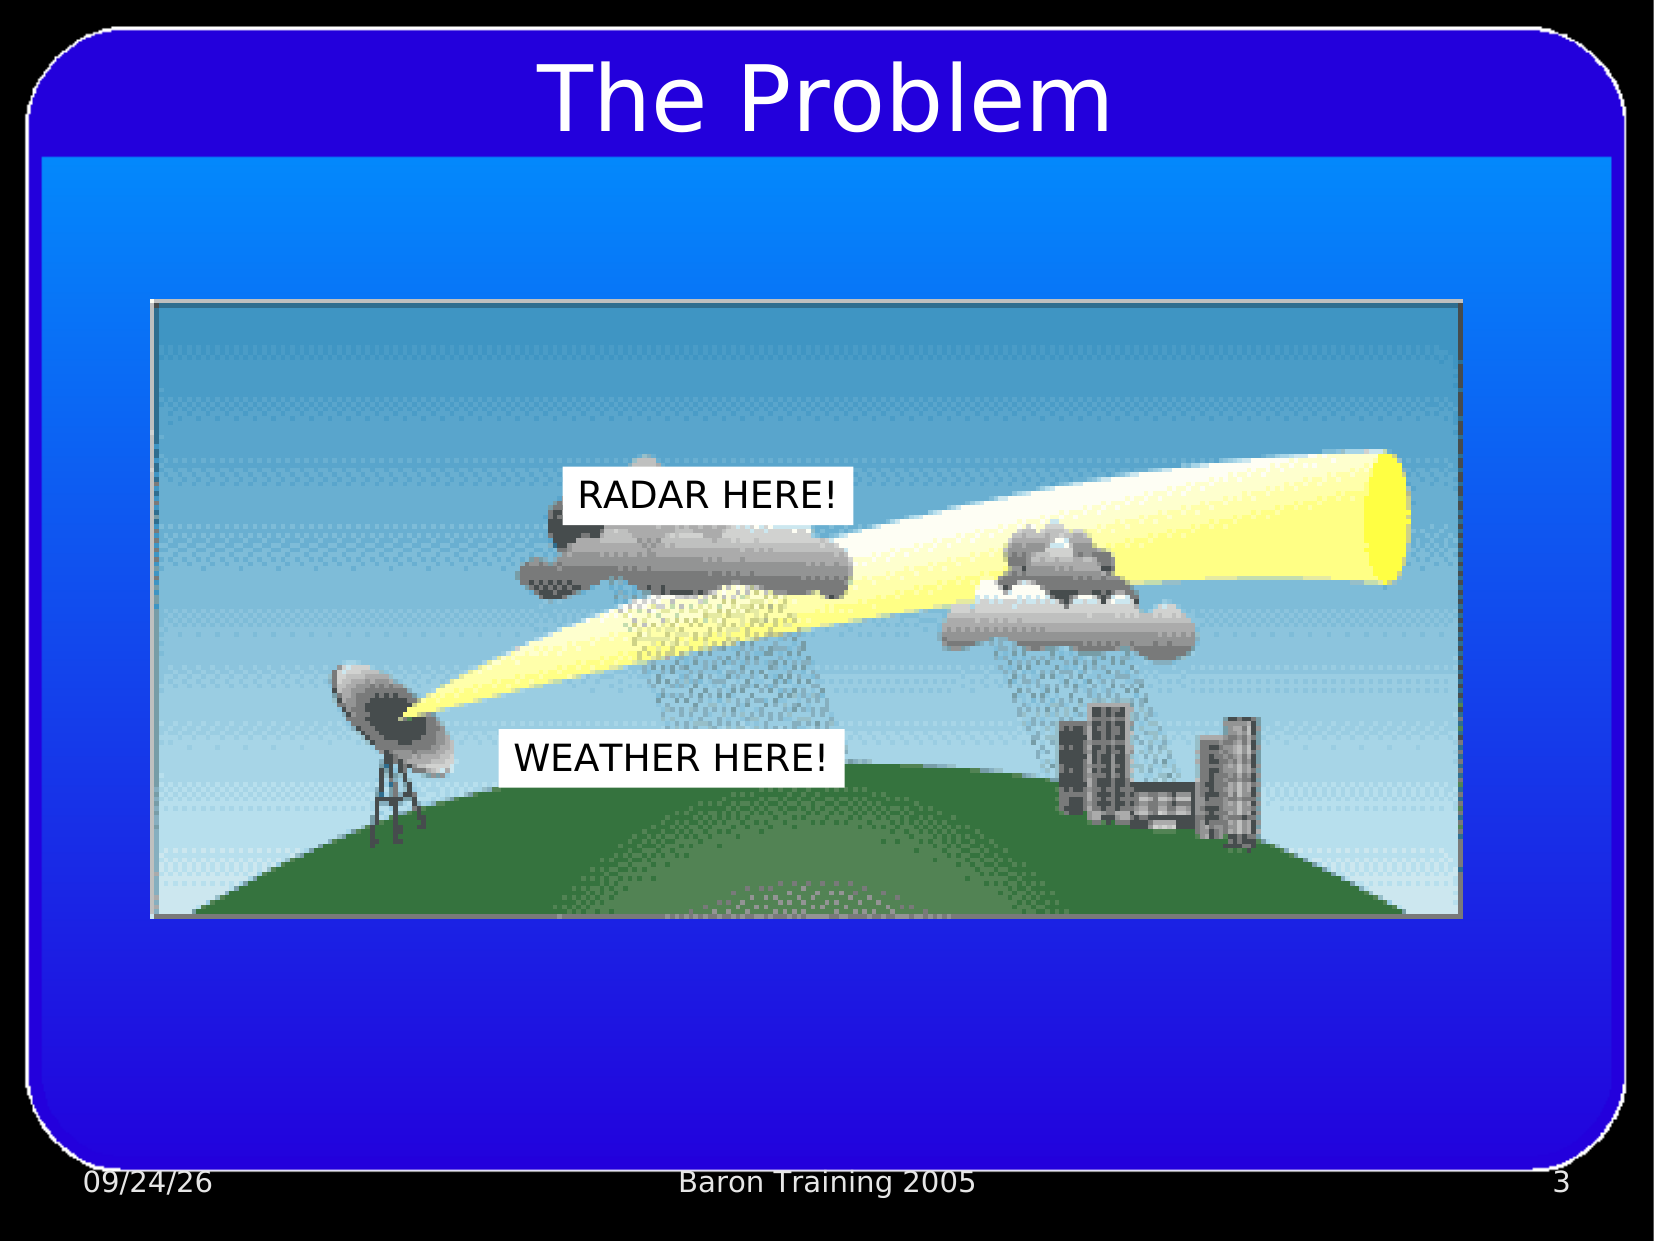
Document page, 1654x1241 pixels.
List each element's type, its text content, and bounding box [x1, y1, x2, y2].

title The Problem [82, 46, 1571, 154]
text_box RADAR HERE! [562, 466, 848, 526]
picture [0, 0, 1654, 1241]
text_box WEATHER HERE! [498, 729, 837, 788]
